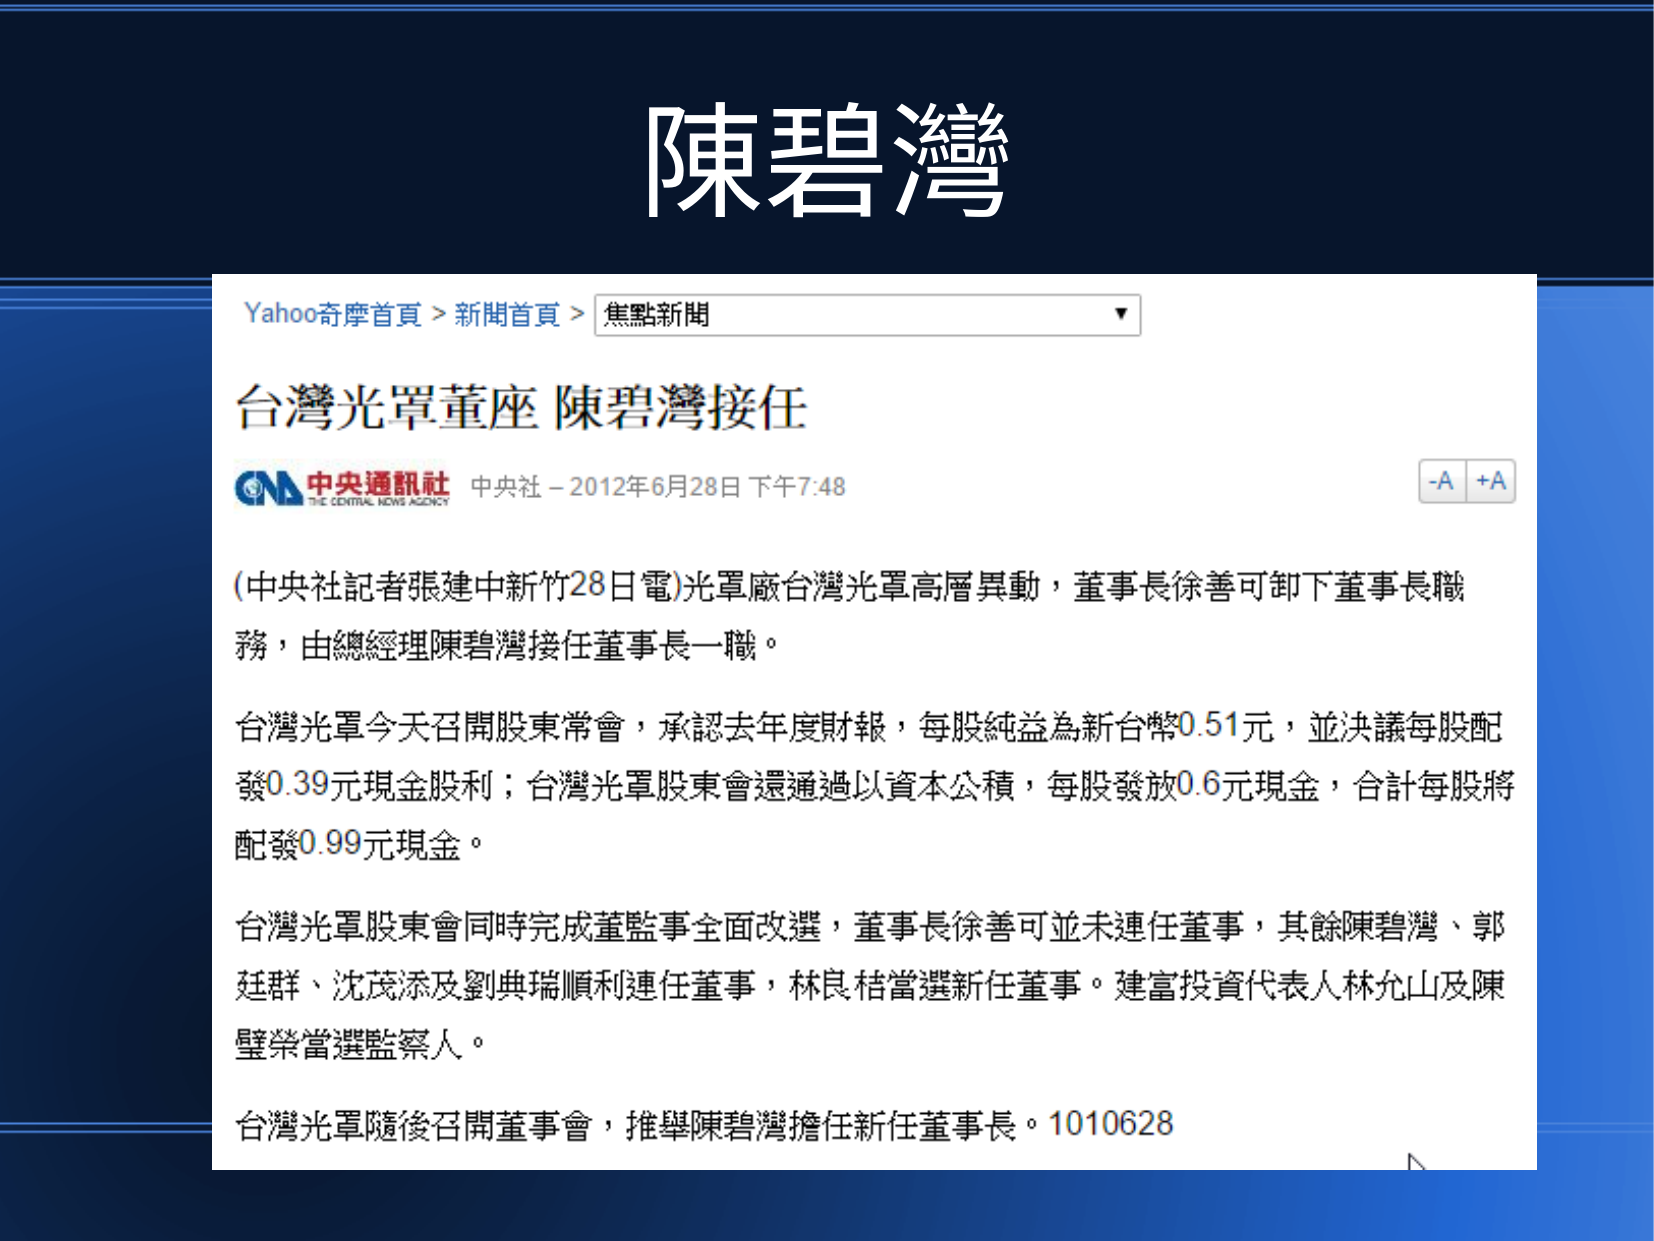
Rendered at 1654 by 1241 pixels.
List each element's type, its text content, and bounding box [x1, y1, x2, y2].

title 陳碧灣 [82, 49, 1571, 257]
picture [0, 0, 1654, 1241]
